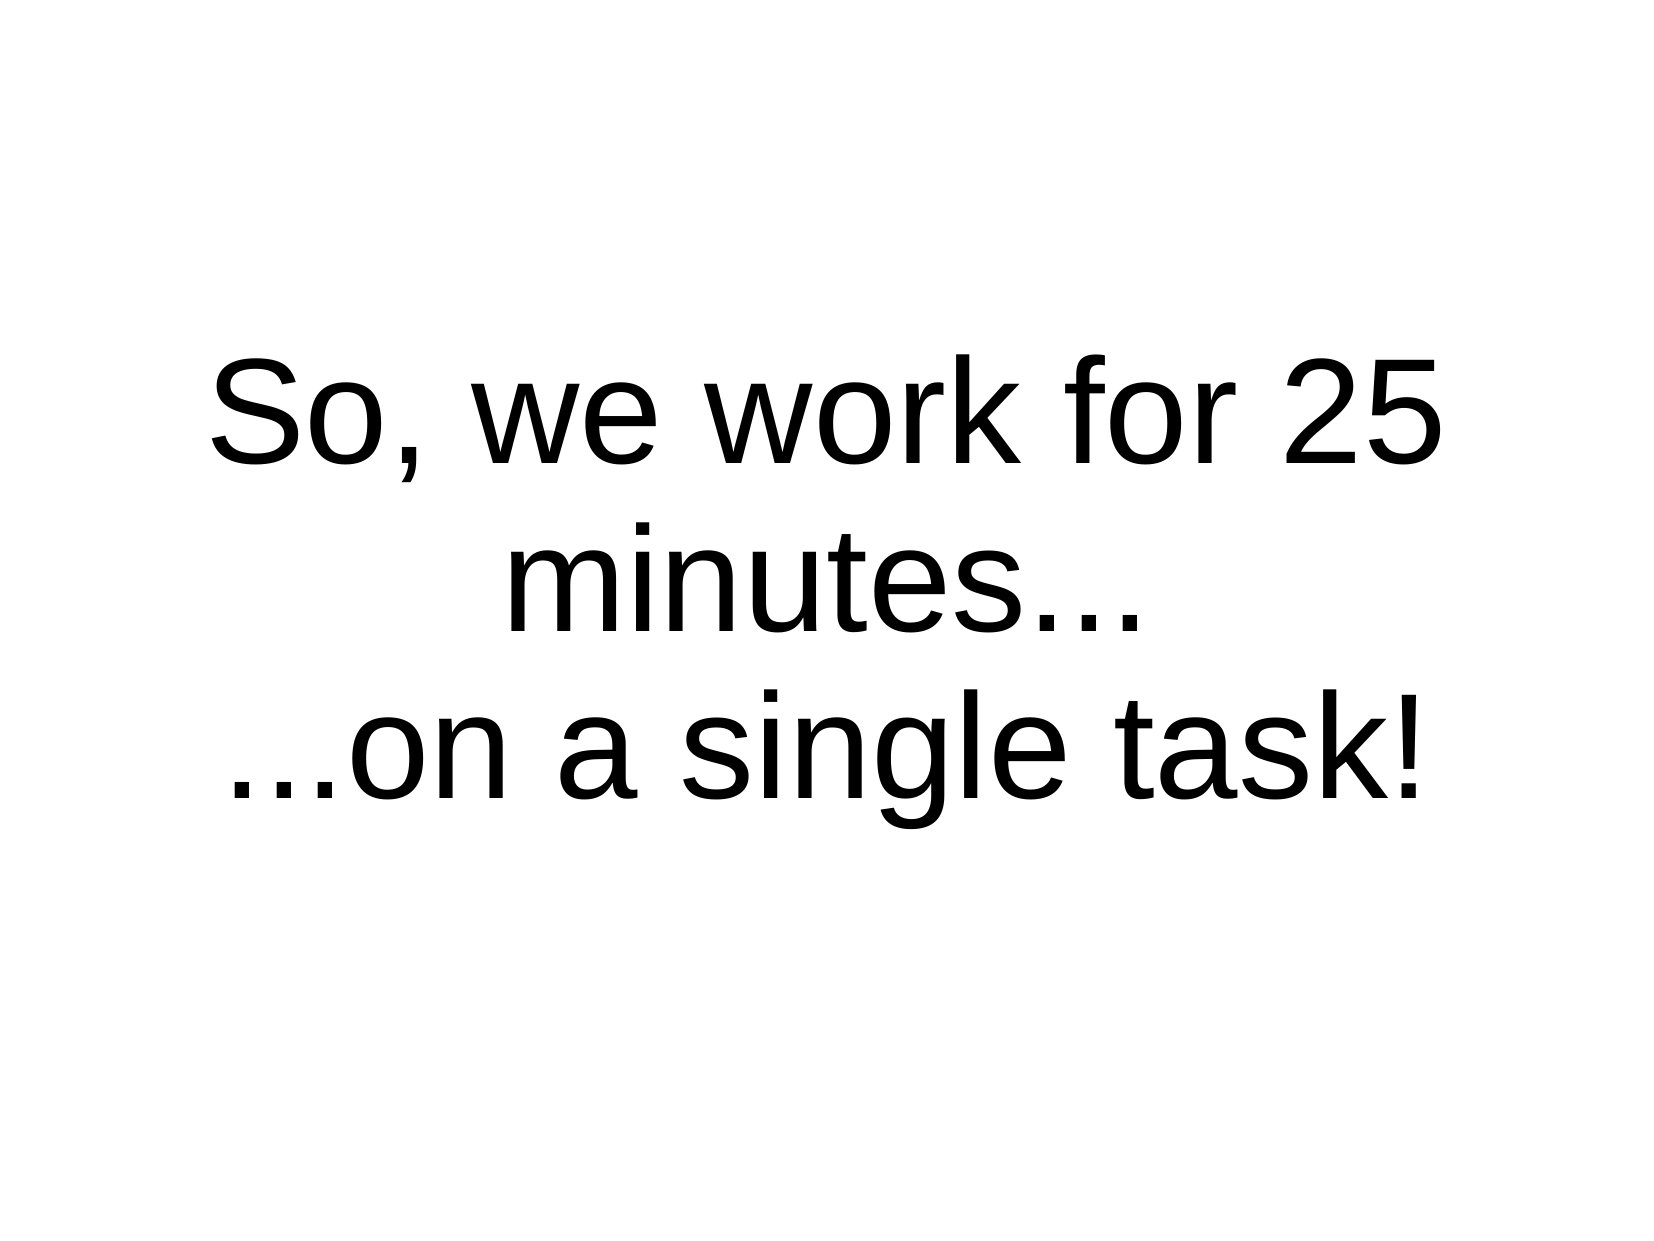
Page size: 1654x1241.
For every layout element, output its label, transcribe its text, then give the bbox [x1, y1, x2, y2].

subtitle So, we work for 25 minutes... ...on a single task! [82, 56, 1571, 1102]
